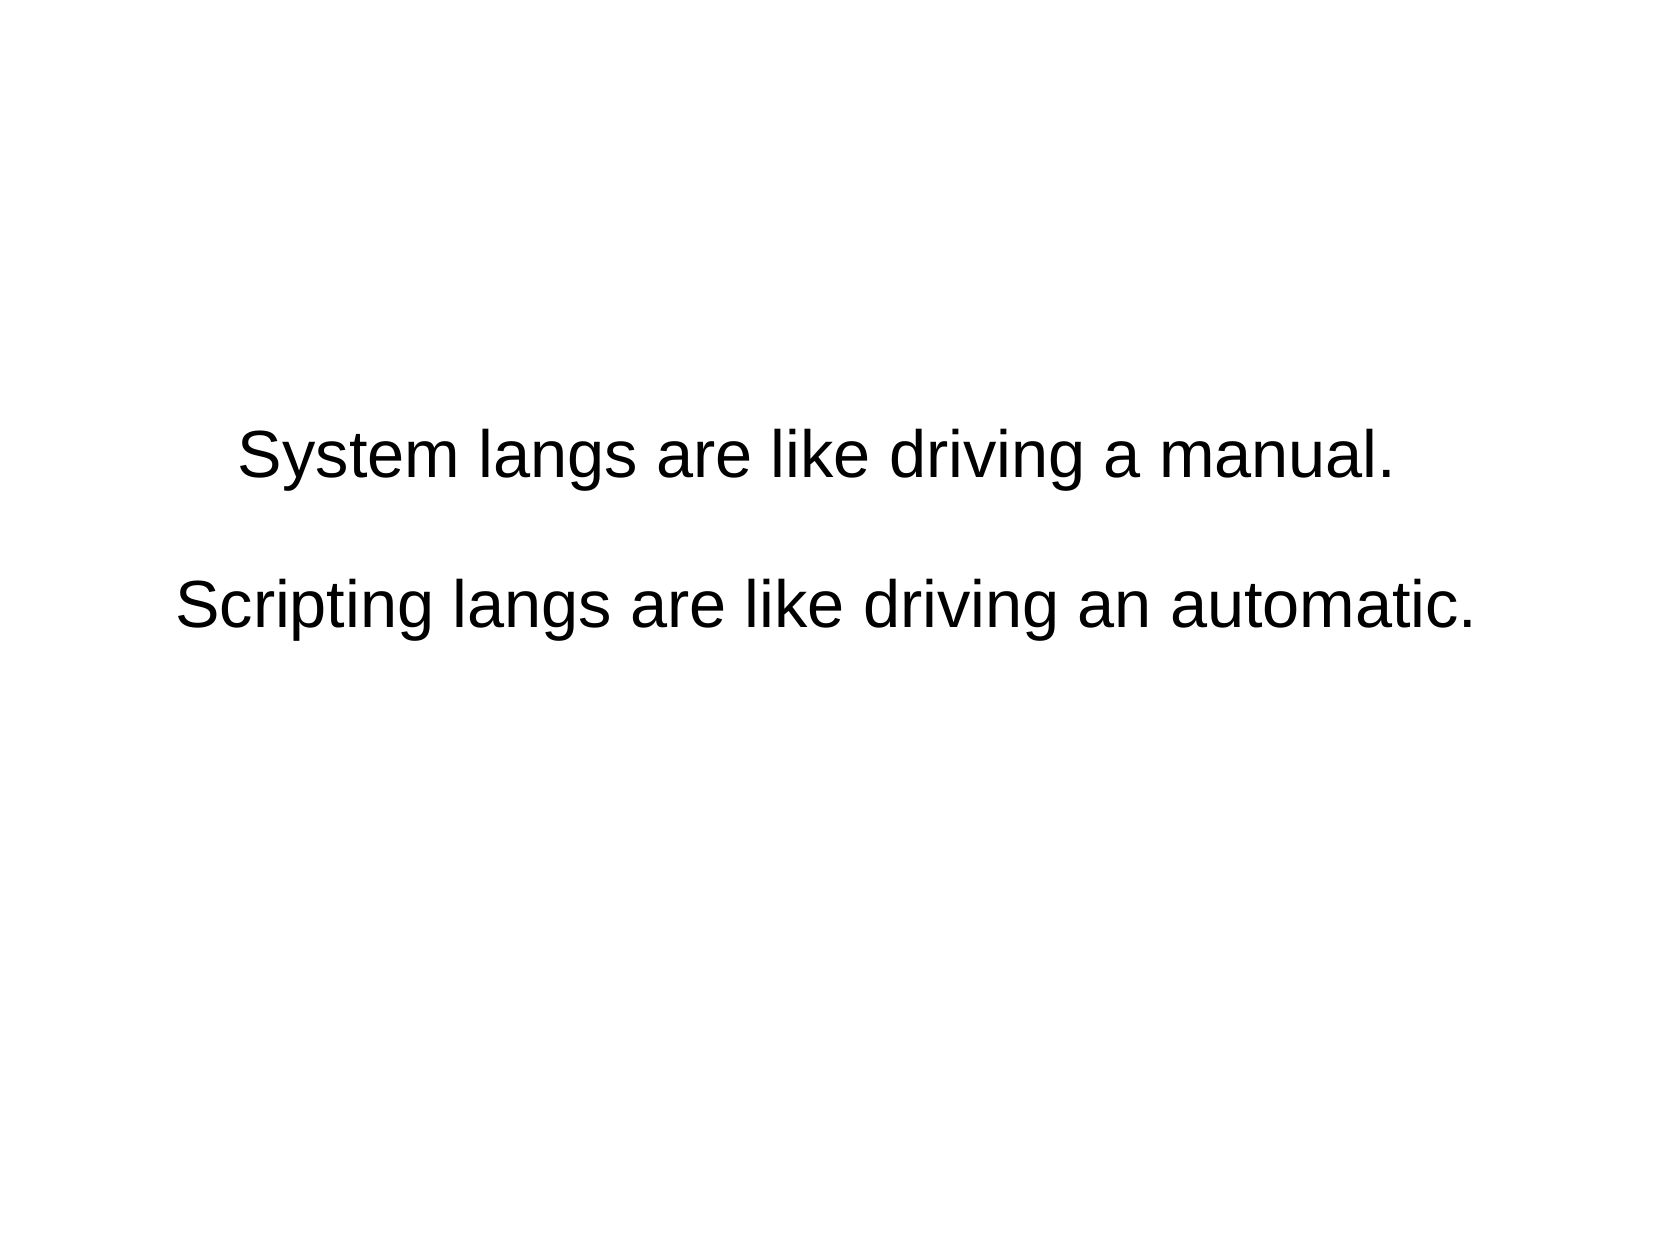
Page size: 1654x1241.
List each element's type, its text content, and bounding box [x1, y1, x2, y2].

subtitle System langs are like driving a manual. Scripting langs are like driving an automatic. [82, 49, 1571, 1010]
